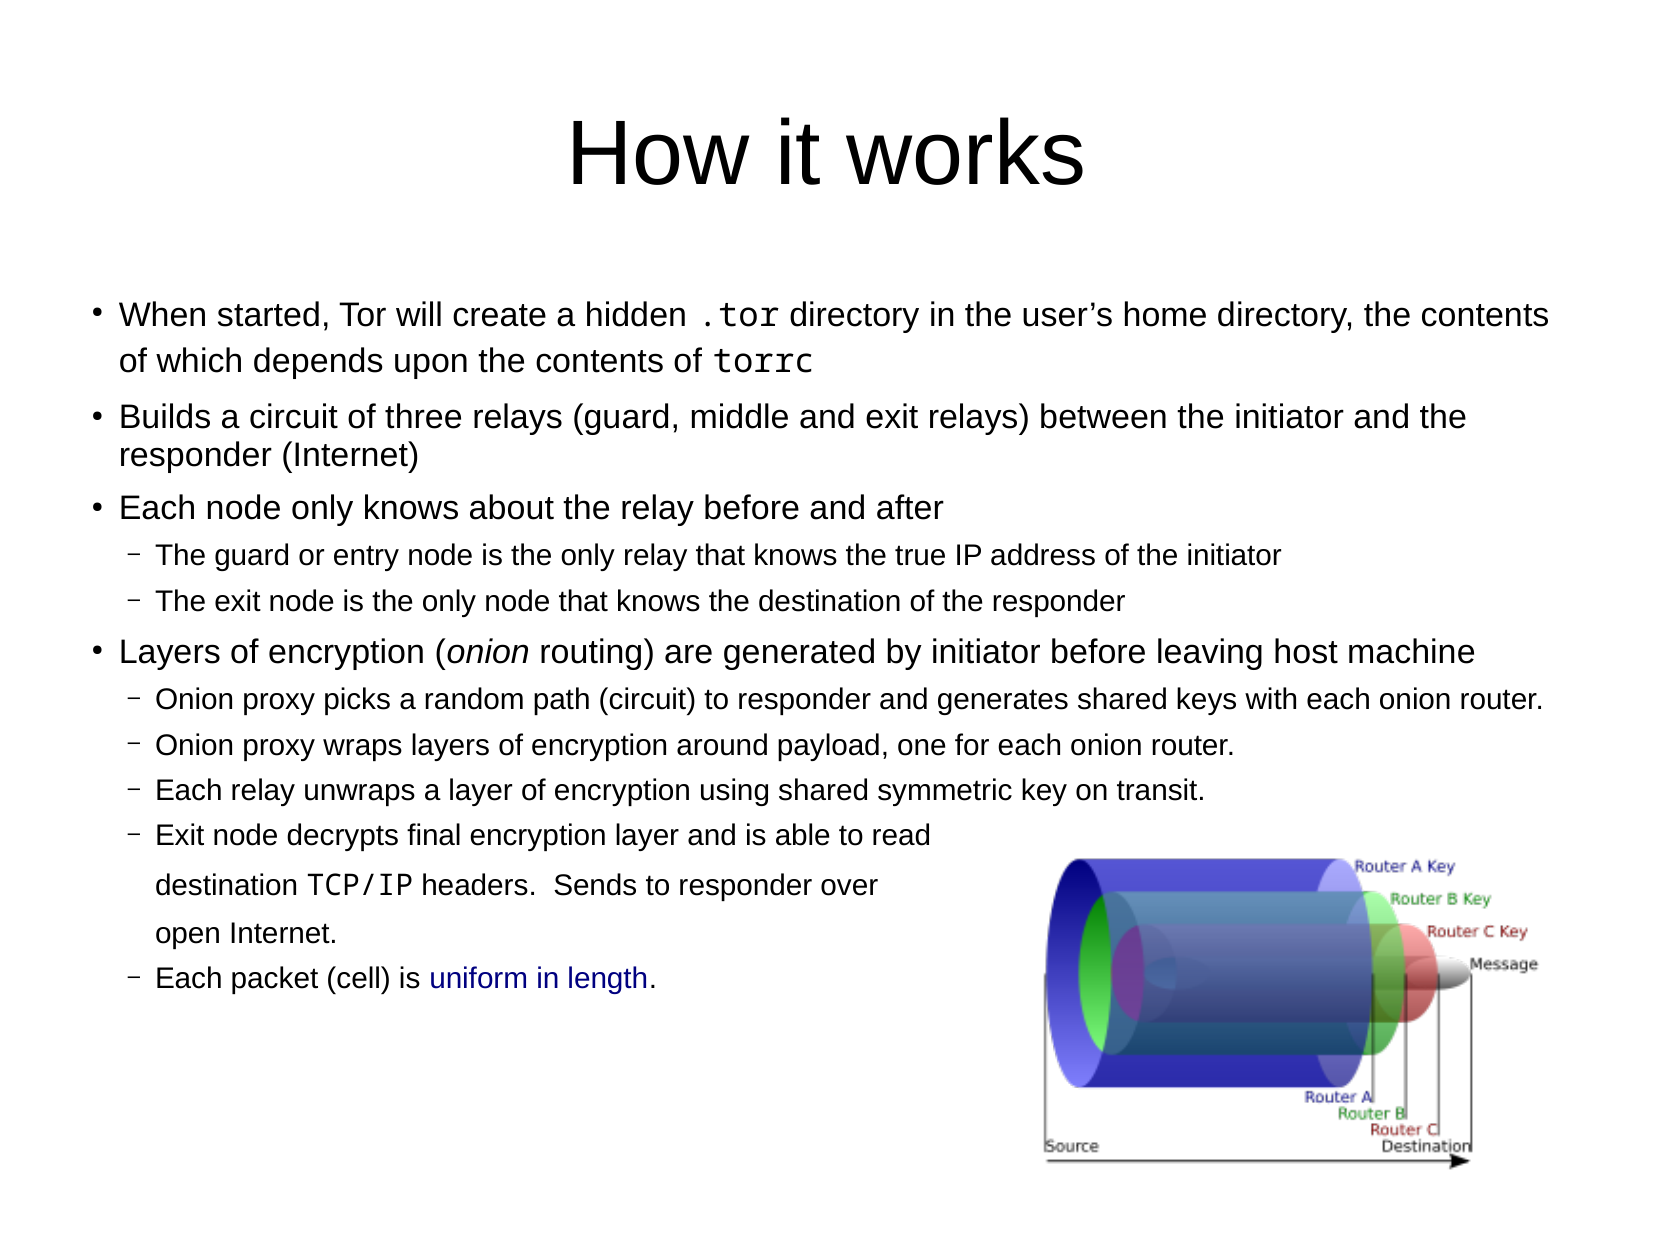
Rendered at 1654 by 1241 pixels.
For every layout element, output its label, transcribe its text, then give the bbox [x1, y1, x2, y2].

list When started, Tor will create a hidden .tor directory in the user’s home directory, the contents of which depends upon the contents of torrc Builds a circuit of three relays (guard, middle and exit relays) between the initiator and the responder (Internet) Each node only knows about the relay before and after The guard or entry node is the only relay that knows the true IP address of the initiator The exit node is the only node that knows the destination of the responder Layers of encryption (onion routing) are generated by initiator before leaving host machine Onion proxy picks a random path (circuit) to responder and generates shared keys with each onion router. Onion proxy wraps layers of encryption around payload, one for each onion router. Each relay unwraps a layer of encryption using shared symmetric key on transit. Exit node decrypts final encryption layer and is able to read destination TCP/IP headers. Sends to responder over open Internet. Each packet (cell) is uniform in length. [82, 290, 1571, 1010]
picture [1014, 827, 1585, 1202]
title How it works [82, 49, 1571, 257]
